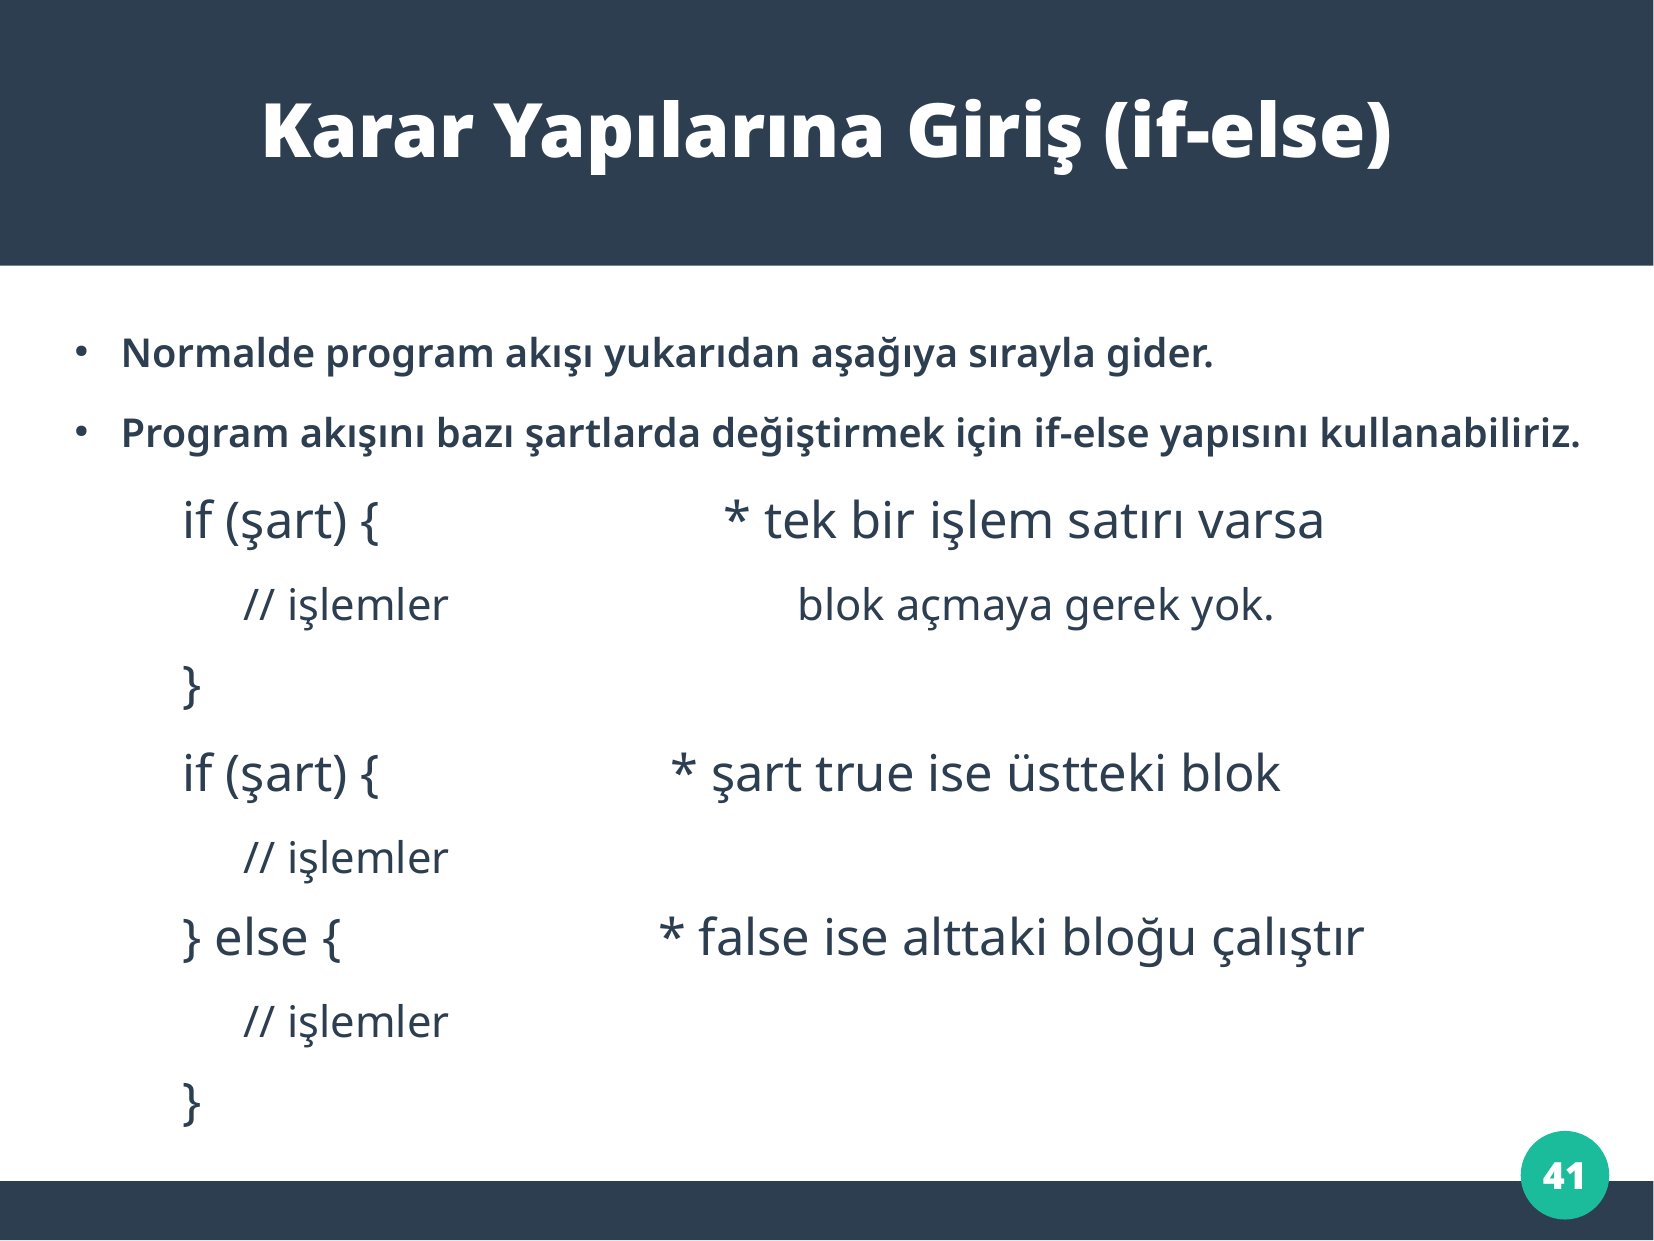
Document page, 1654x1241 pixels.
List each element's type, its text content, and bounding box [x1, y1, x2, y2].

title Karar Yapılarına Giriş (if-else) [59, 49, 1595, 207]
list Normalde program akışı yukarıdan aşağıya sırayla gider. Program akışını bazı şartlarda değiştirmek için if-else yapısını kullanabiliriz. if (şart) { * tek bir işlem satırı varsa // işlemler blok açmaya gerek yok. } if (şart) { * şart true ise üstteki blok // işlemler } else { * false ise alttaki bloğu çalıştır // işlemler } [59, 324, 1595, 1152]
